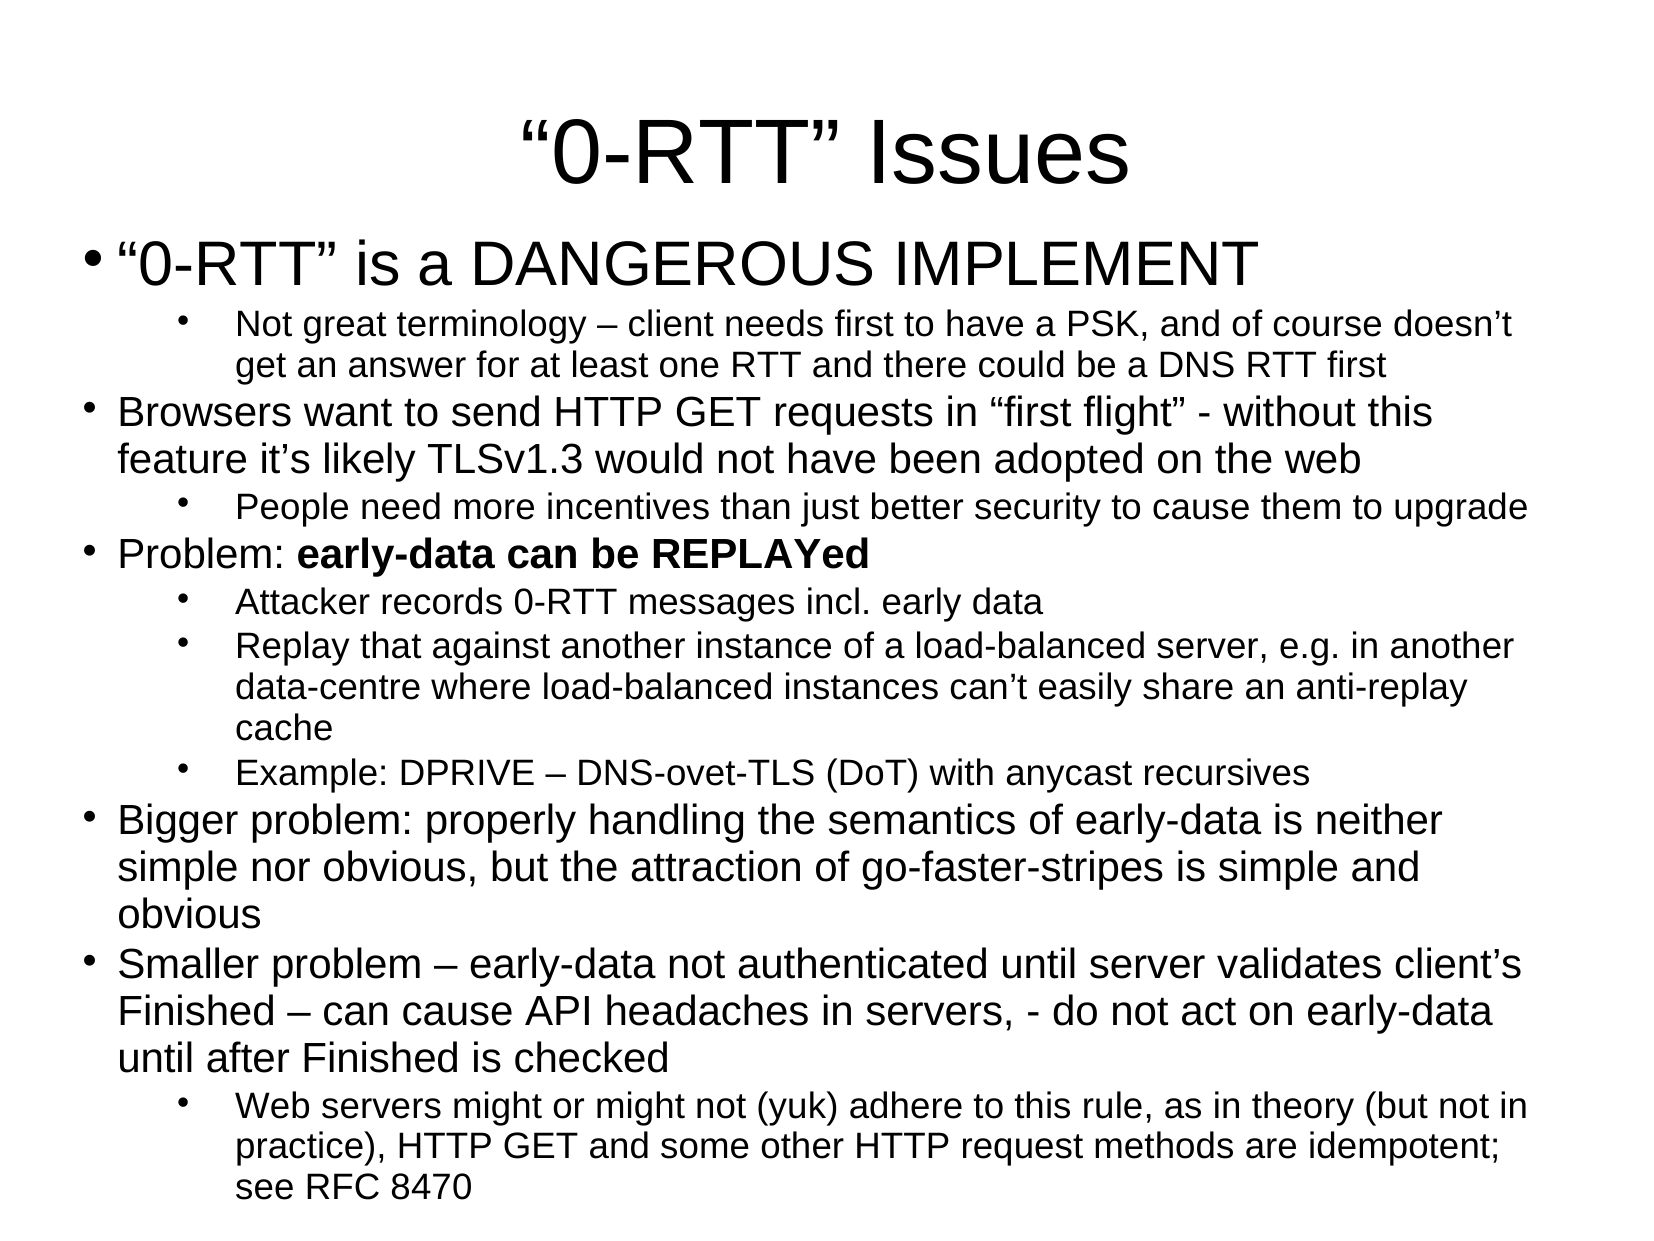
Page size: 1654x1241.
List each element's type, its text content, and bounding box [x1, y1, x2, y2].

title “0-RTT” Issues [82, 49, 1571, 225]
list “0-RTT” is a DANGEROUS IMPLEMENT Not great terminology – client needs first to have a PSK, and of course doesn’t get an answer for at least one RTT and there could be a DNS RTT first Browsers want to send HTTP GET requests in “first flight” - without this feature it’s likely TLSv1.3 would not have been adopted on the web People need more incentives than just better security to cause them to upgrade Problem: early-data can be REPLAYed Attacker records 0-RTT messages incl. early data Replay that against another instance of a load-balanced server, e.g. in another data-centre where load-balanced instances can’t easily share an anti-replay cache Example: DPRIVE – DNS-ovet-TLS (DoT) with anycast recursives Bigger problem: properly handling the semantics of early-data is neither simple nor obvious, but the attraction of go-faster-stripes is simple and obvious Smaller problem – early-data not authenticated until server validates client’s Finished – can cause API headaches in servers, - do not act on early-data until after Finished is checked Web servers might or might not (yuk) adhere to this rule, as in theory (but not in practice), HTTP GET and some other HTTP request methods are idempotent; see RFC 8470 [82, 225, 1571, 1211]
